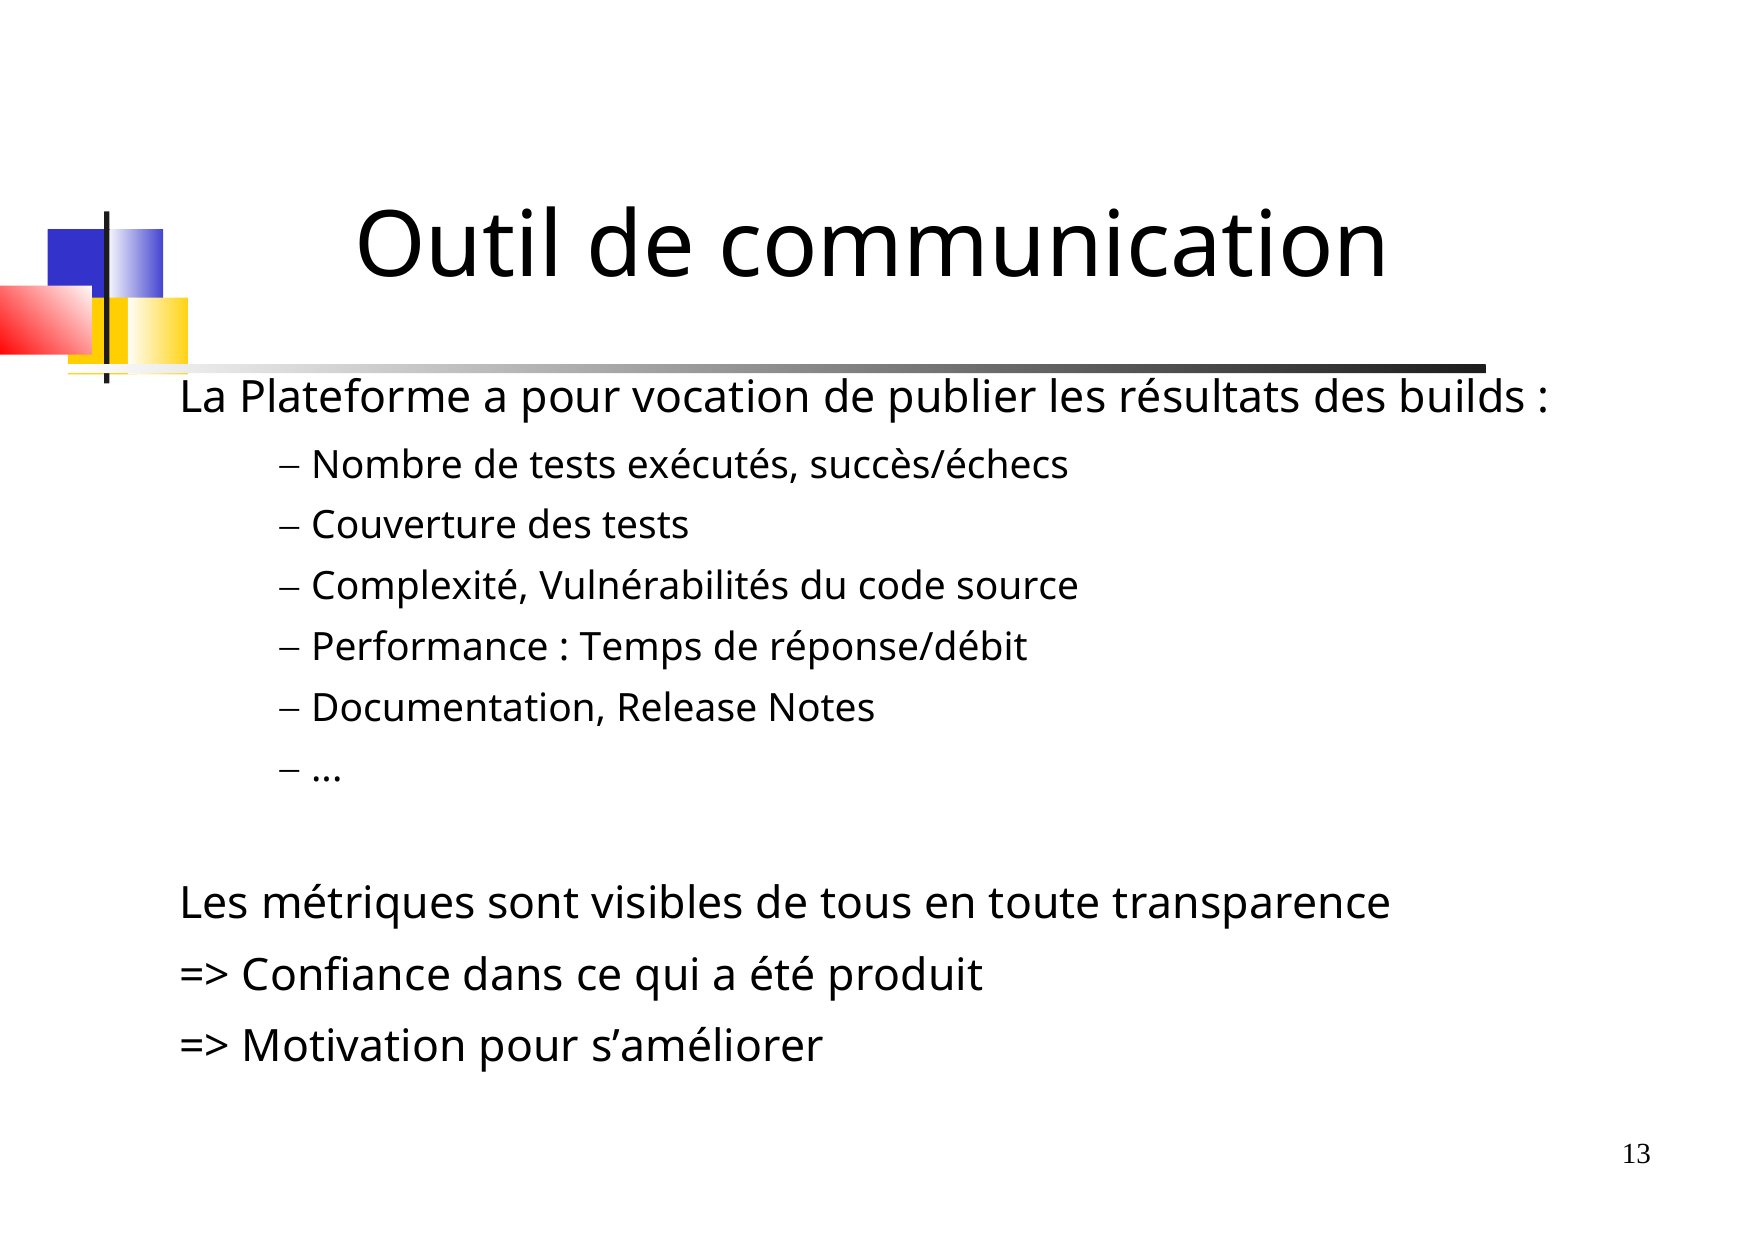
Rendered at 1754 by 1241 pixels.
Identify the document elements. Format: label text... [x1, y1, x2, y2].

title Outil de communication [179, 139, 1567, 351]
list La Plateforme a pour vocation de publier les résultats des builds : Nombre de tests exécutés, succès/échecs Couverture des tests Complexité, Vulnérabilités du code source Performance : Temps de réponse/débit Documentation, Release Notes ... Les métriques sont visibles de tous en toute transparence => Confiance dans ce qui a été produit => Motivation pour s’améliorer [179, 371, 1567, 1091]
